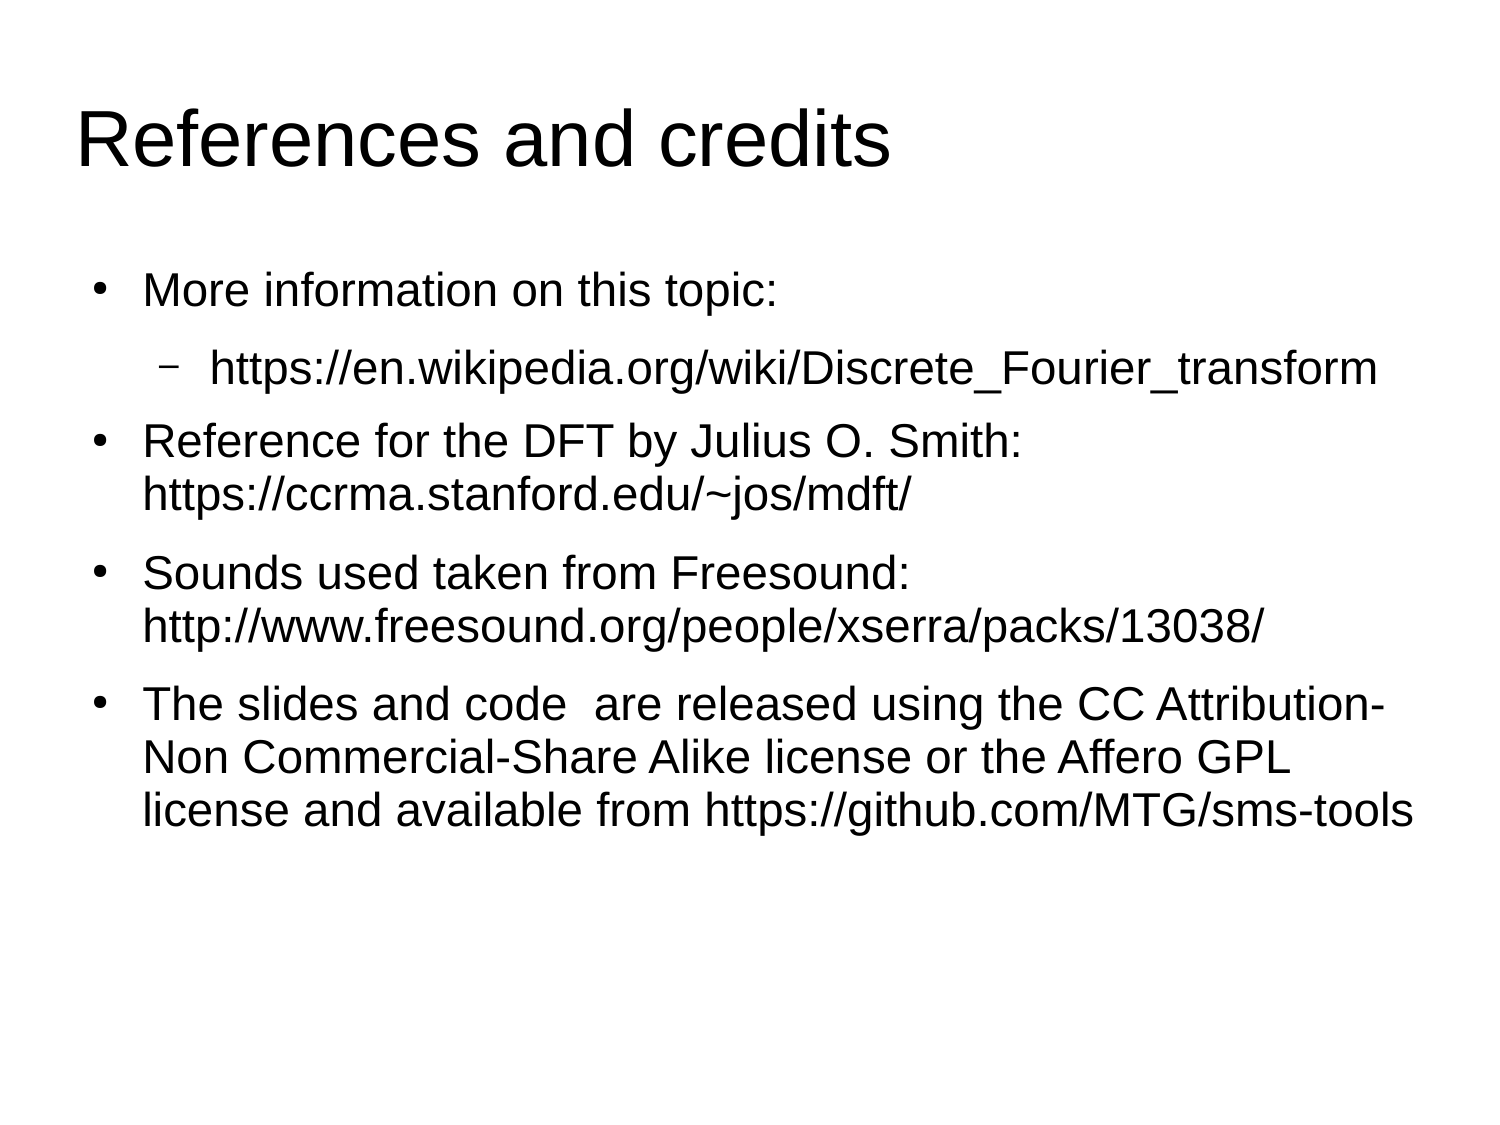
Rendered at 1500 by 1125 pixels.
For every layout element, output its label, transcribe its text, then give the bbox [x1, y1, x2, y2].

title References and credits [75, 44, 1425, 233]
list More information on this topic: https://en.wikipedia.org/wiki/Discrete_Fourier_transform Reference for the DFT by Julius O. Smith: https://ccrma.stanford.edu/~jos/mdft/ Sounds used taken from Freesound: http://www.freesound.org/people/xserra/packs/13038/ The slides and code are released using the CC Attribution-Non Commercial-Share Alike license or the Affero GPL license and available from https://github.com/MTG/sms-tools [75, 263, 1425, 916]
